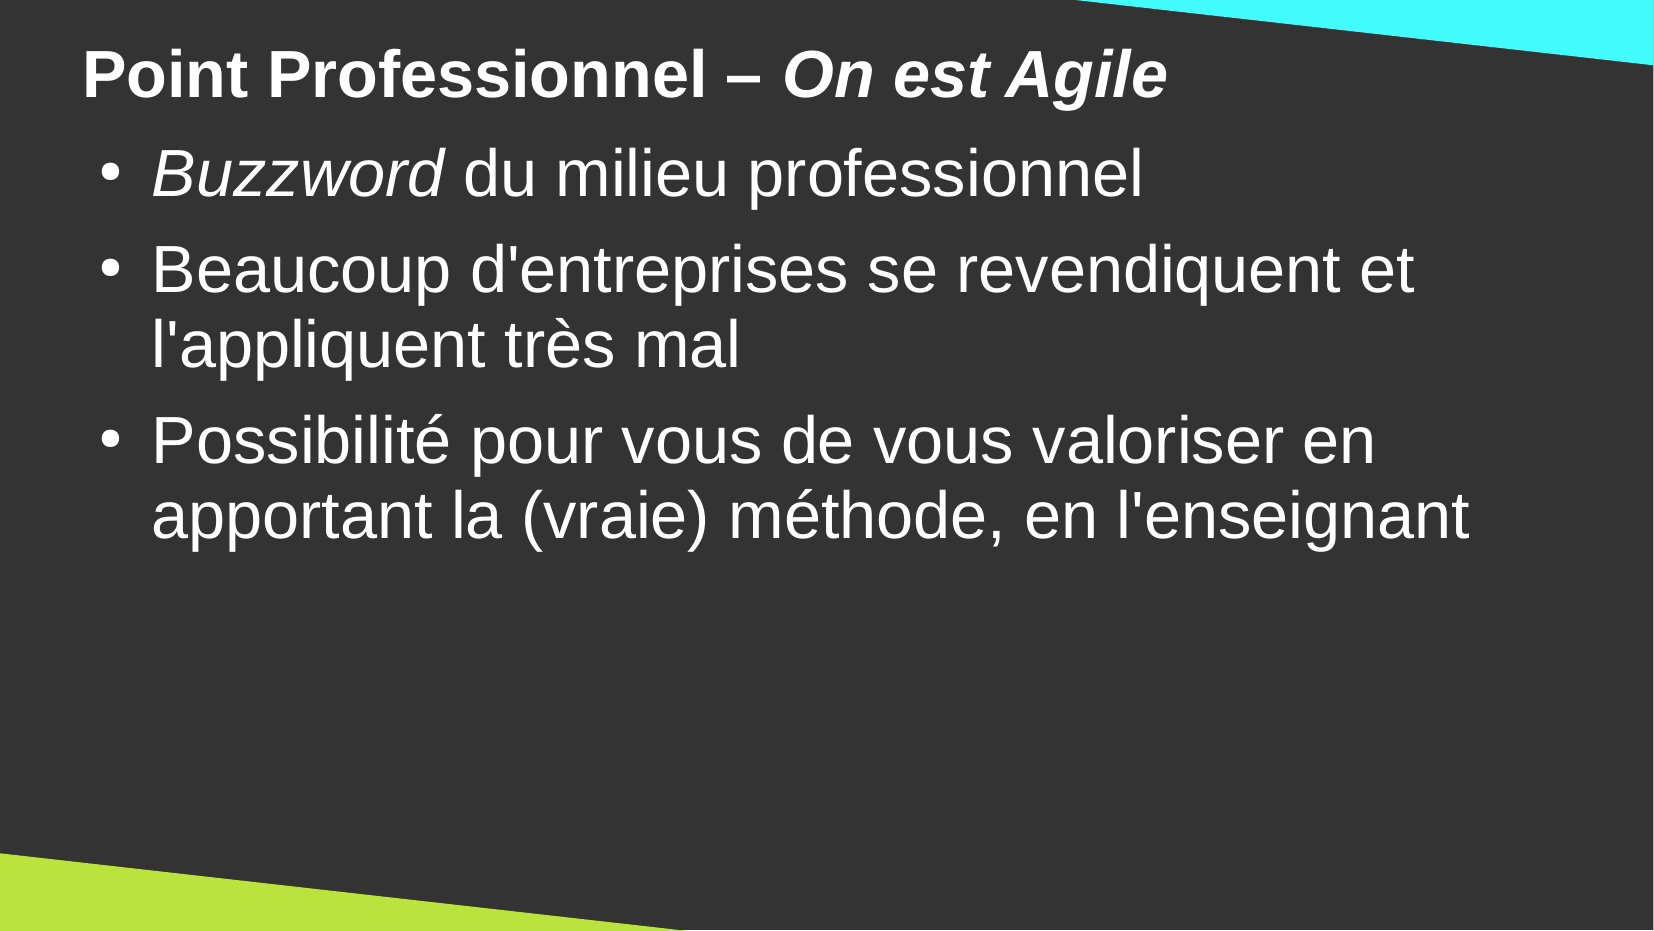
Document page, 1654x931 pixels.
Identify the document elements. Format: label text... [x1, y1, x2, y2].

text_box [0, 853, 688, 931]
title Point Professionnel – On est Agile [82, 37, 1571, 122]
text_box [1075, 0, 1654, 66]
list Buzzword du milieu professionnel Beaucoup d'entreprises se revendiquent et l'appliquent très mal Possibilité pour vous de vous valoriser en apportant la (vraie) méthode, en l'enseignant [80, 135, 1605, 745]
